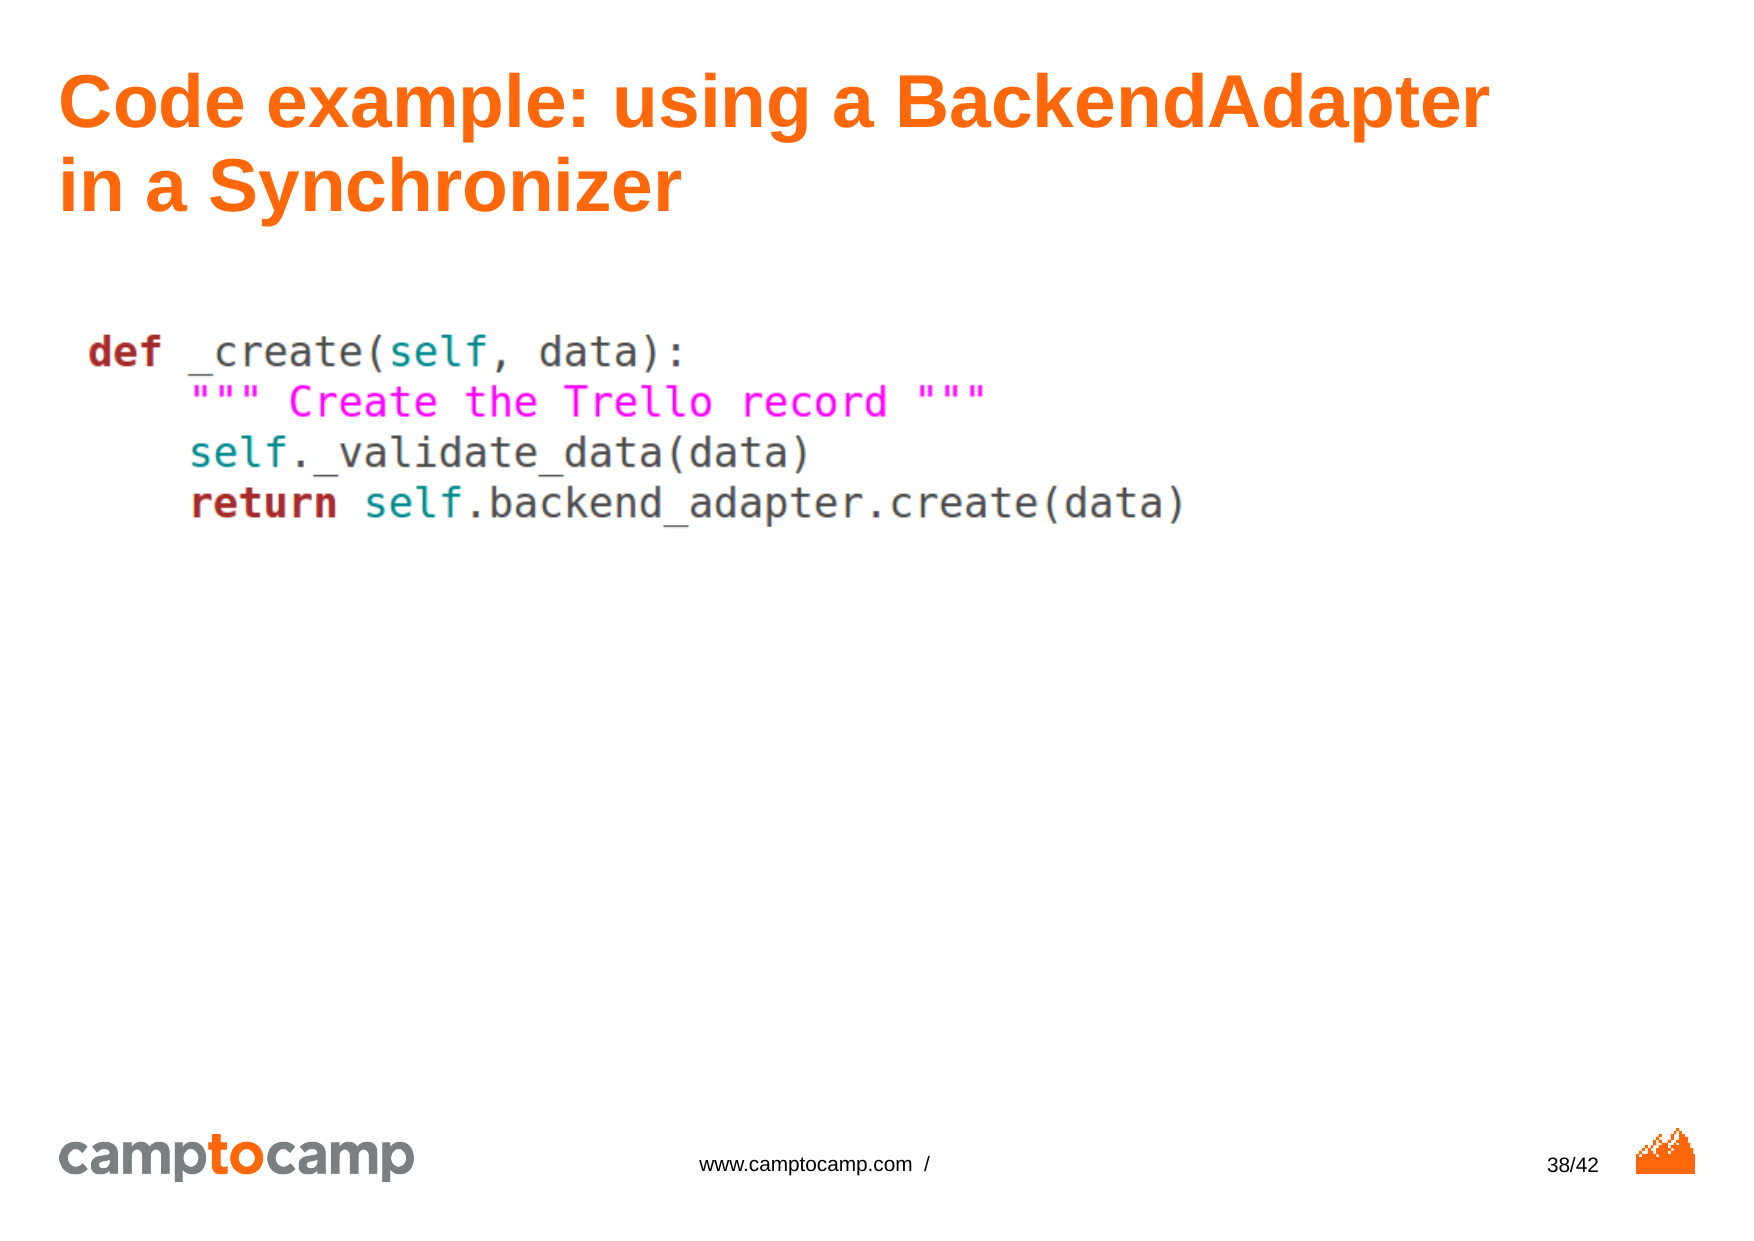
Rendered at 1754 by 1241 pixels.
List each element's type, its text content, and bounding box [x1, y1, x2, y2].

picture [82, 324, 1211, 546]
title Code example: using a BackendAdapter in a Synchronizer [59, 59, 1695, 247]
picture [59, 1134, 414, 1182]
picture [1636, 1128, 1695, 1174]
